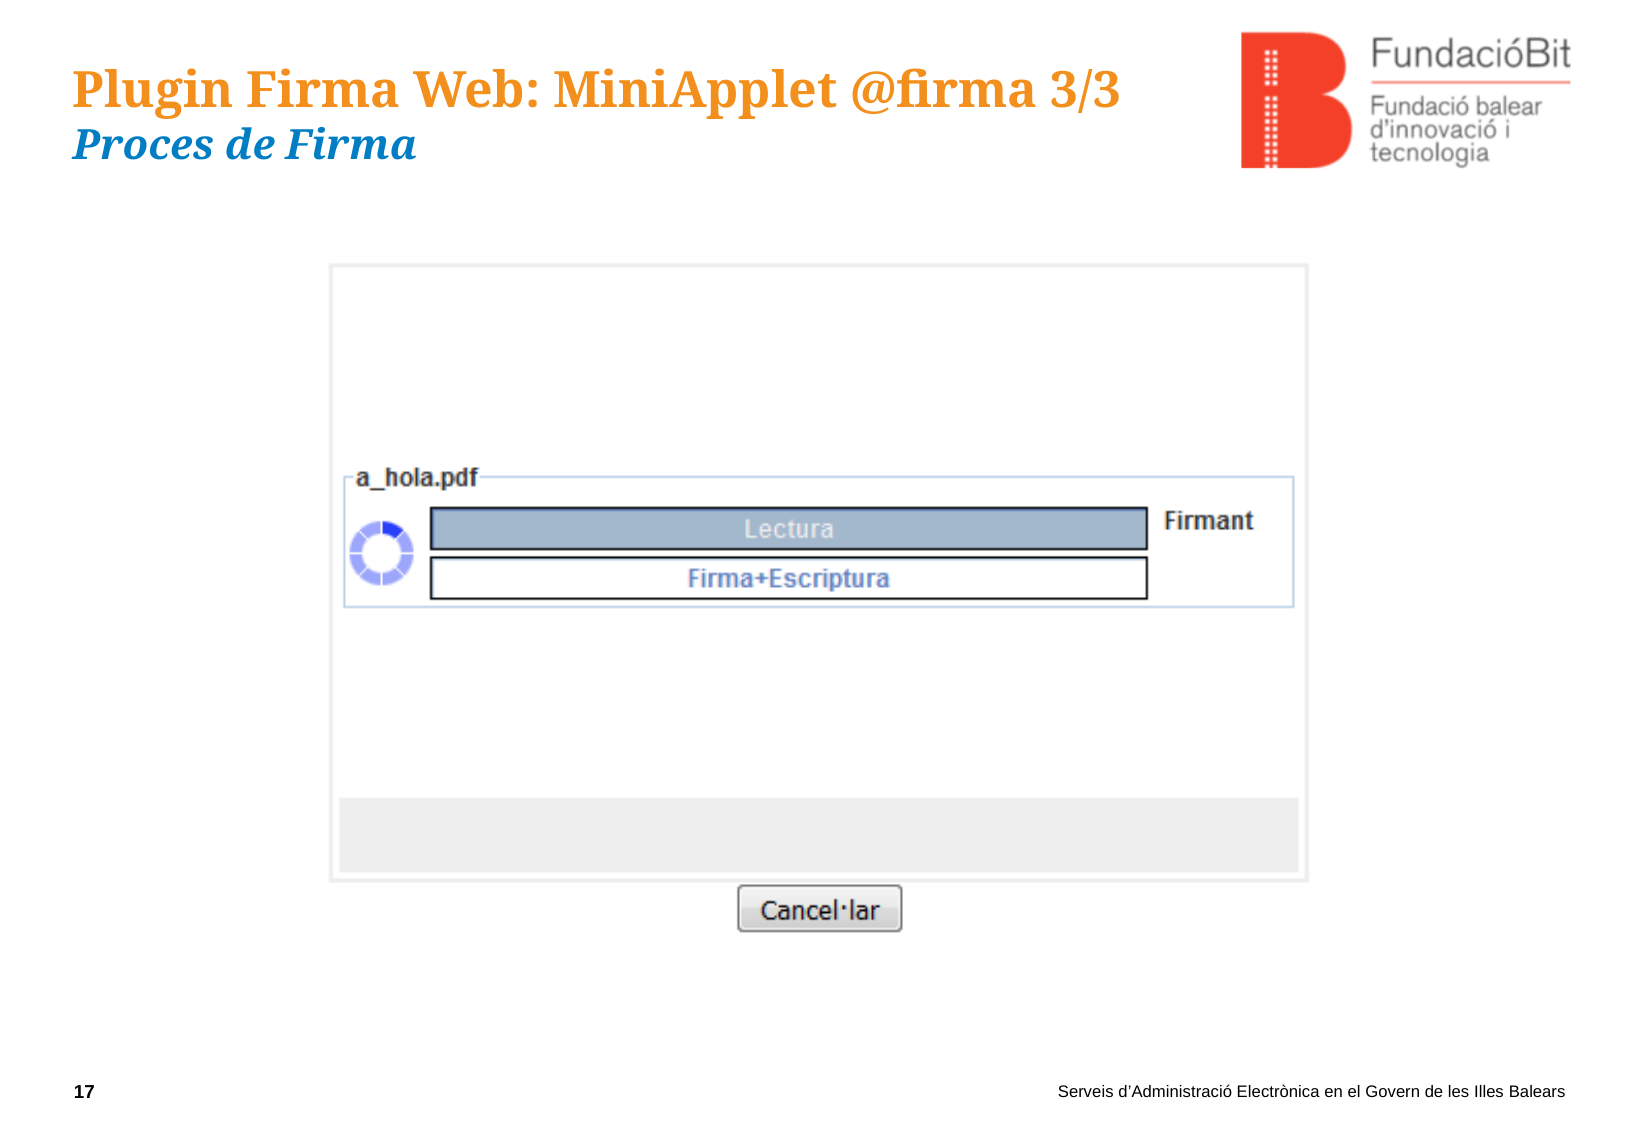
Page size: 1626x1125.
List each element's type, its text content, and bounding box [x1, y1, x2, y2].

picture [1227, 24, 1602, 180]
text_box Plugin Firma Web: MiniApplet @firma 3/3 Proces de Firma [72, 57, 1227, 161]
picture [315, 239, 1330, 946]
slide_number <número> [73, 1079, 125, 1104]
